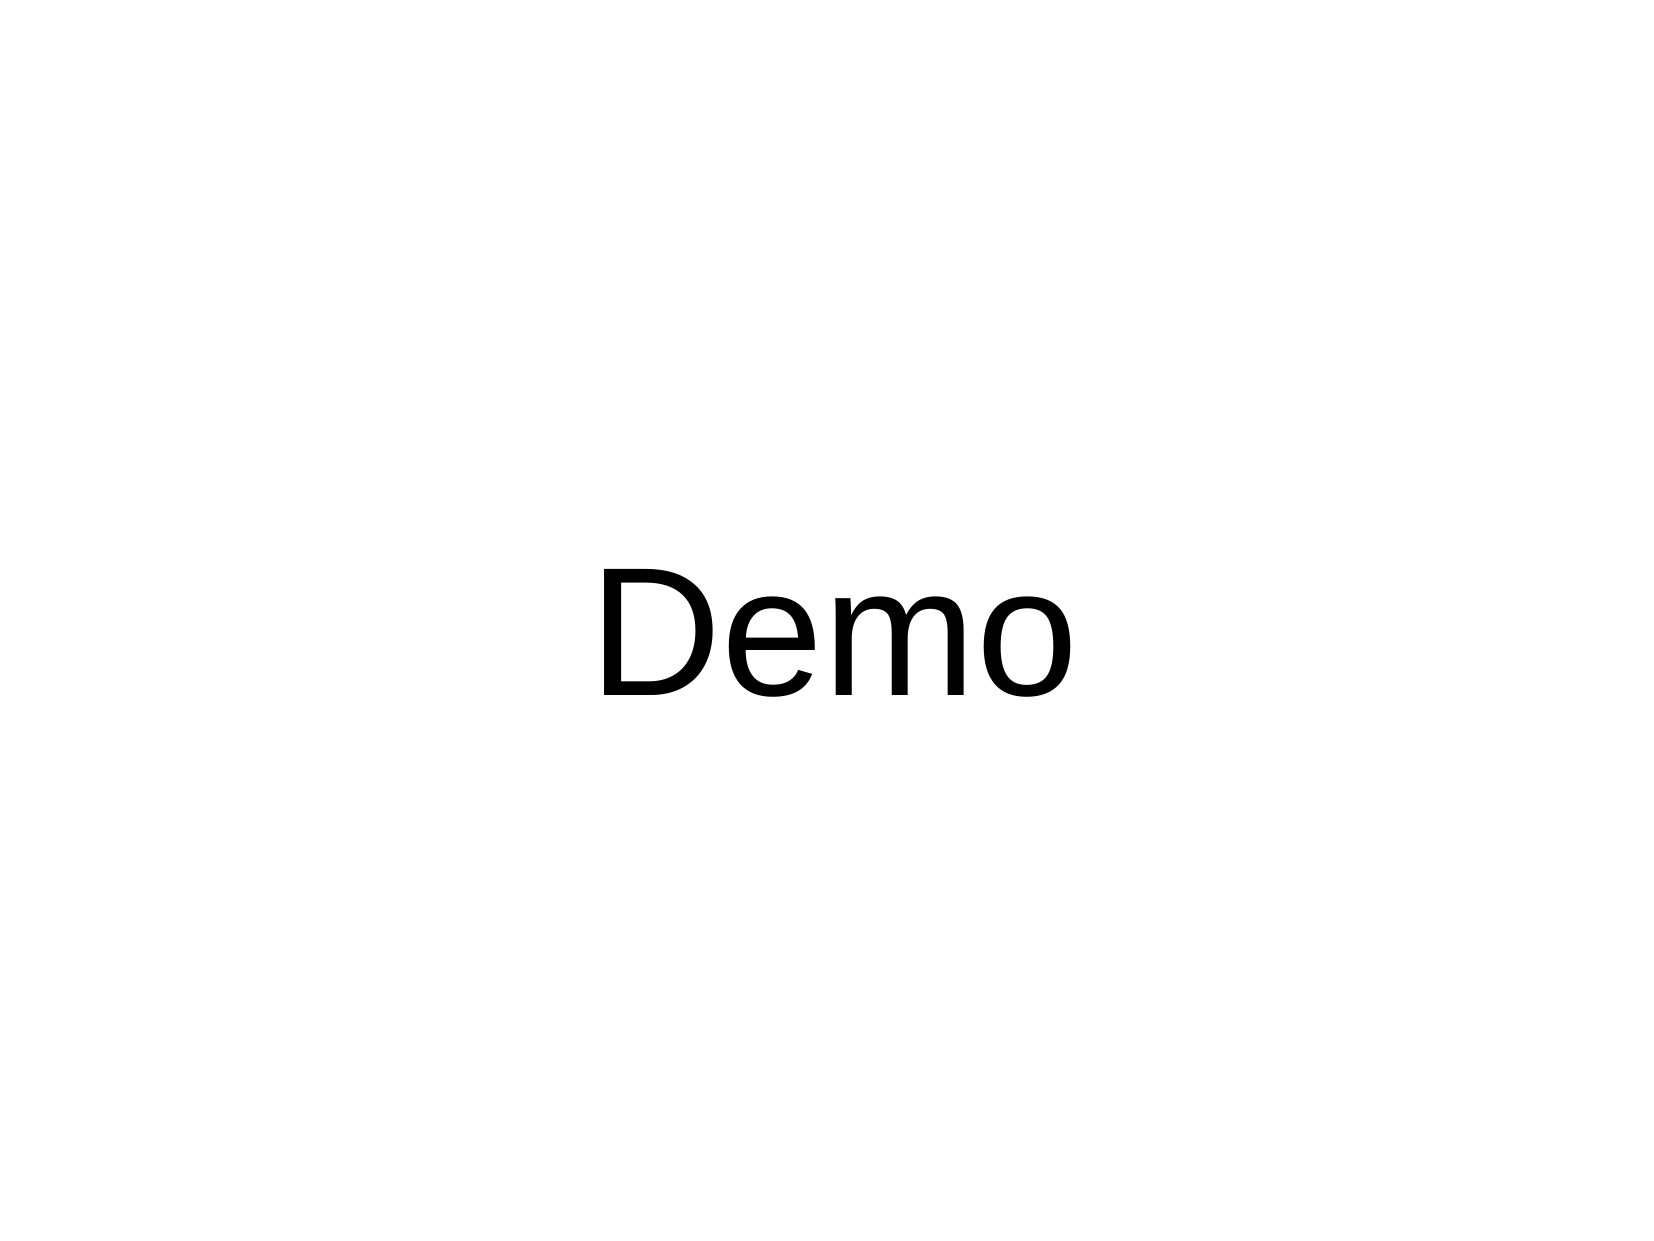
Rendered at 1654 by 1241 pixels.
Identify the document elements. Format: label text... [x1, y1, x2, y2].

title Demo [90, 527, 1579, 736]
